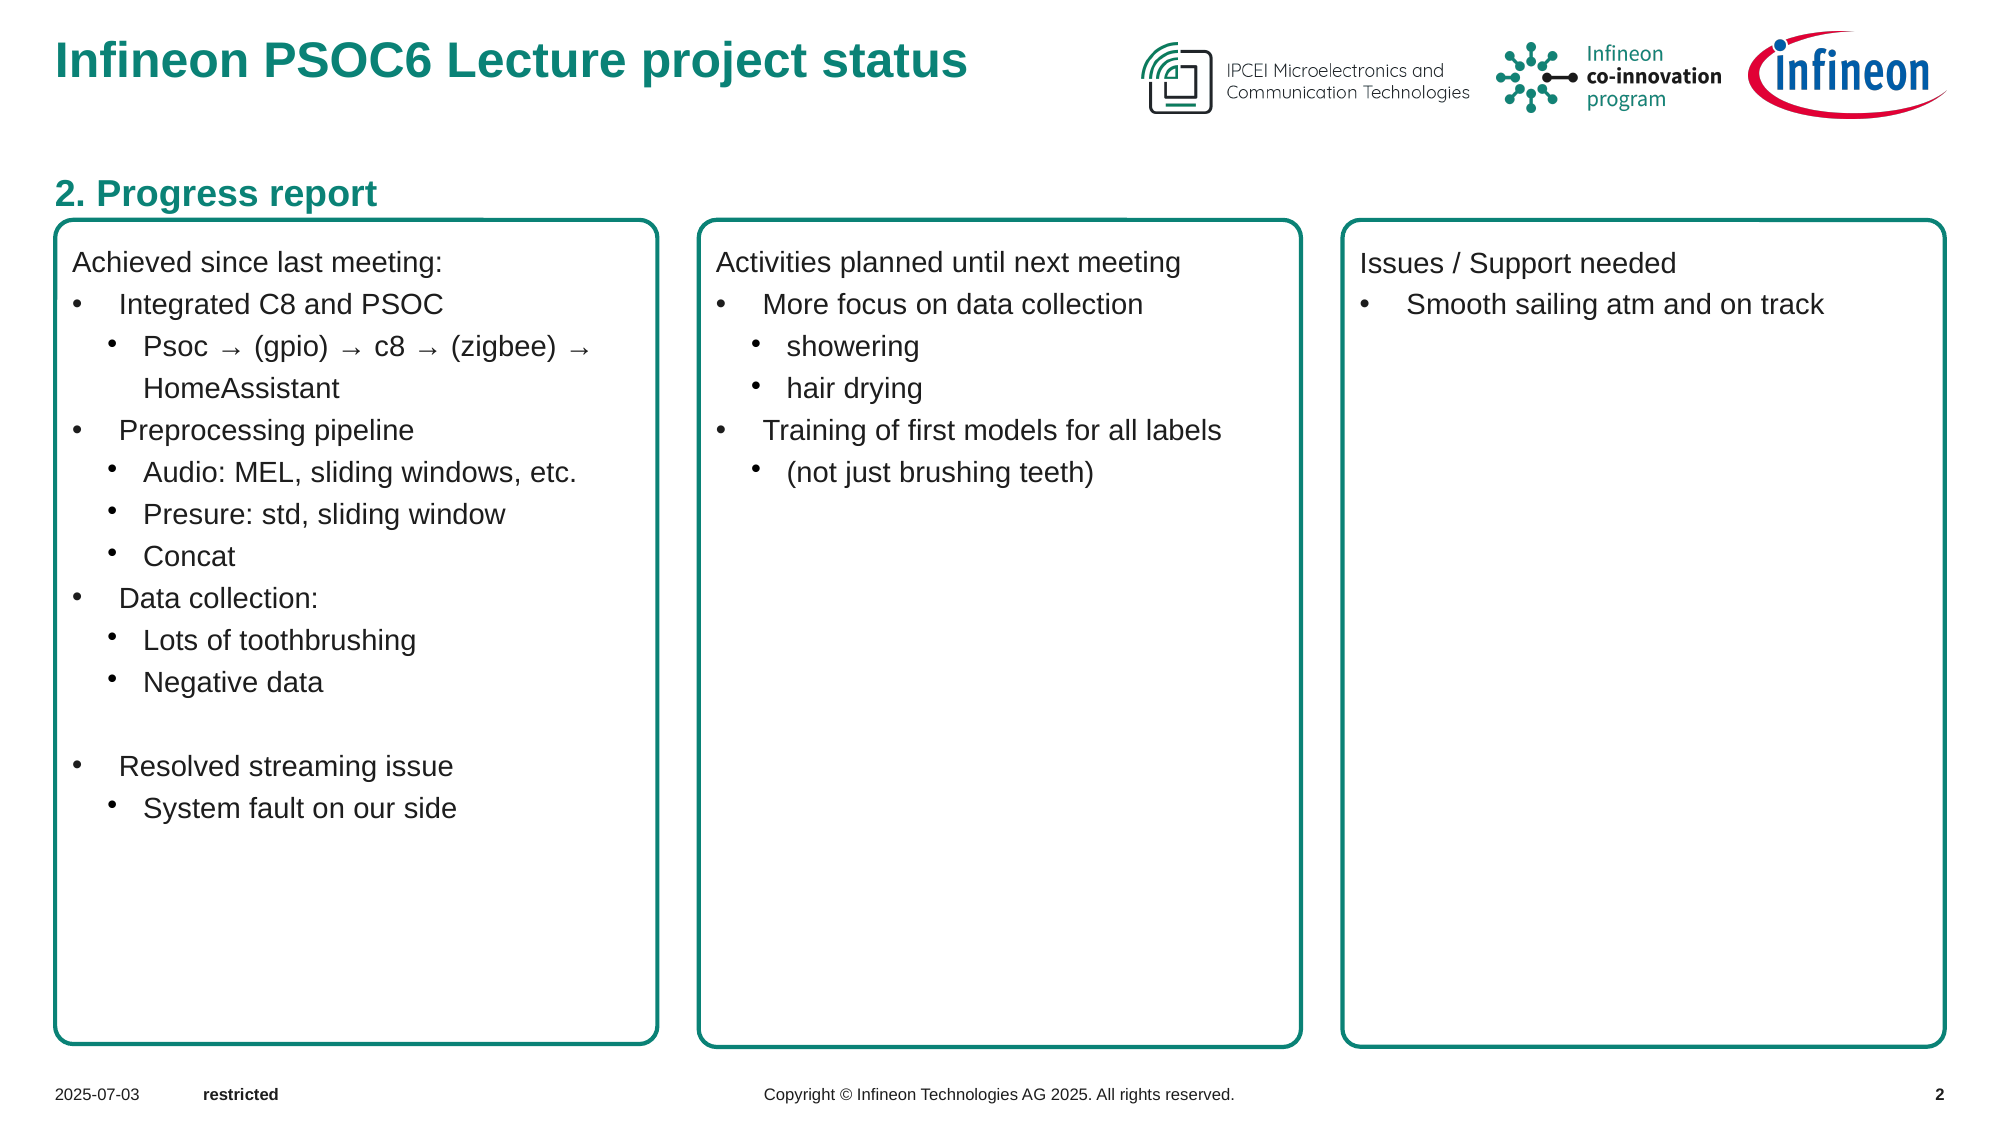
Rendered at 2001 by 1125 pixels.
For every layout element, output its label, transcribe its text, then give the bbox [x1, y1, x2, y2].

text_box 2. Progress report [54, 159, 839, 214]
text_box Achieved since last meeting: Integrated C8 and PSOC Psoc → (gpio) → c8 → (zigbee) → HomeAssistant Preprocessing pipeline Audio: MEL, sliding windows, etc. Presure: std, sliding window Concat Data collection: Lots of toothbrushing Negative data Resolved streaming issue System fault on our side [55, 219, 658, 1045]
title Infineon PSOC6 Lecture project status [55, 30, 1632, 149]
picture [1496, 42, 1721, 113]
text_box Activities planned until next meeting More focus on data collection showering hair drying Training of first models for all labels (not just brushing teeth) [698, 219, 1301, 1047]
text_box Issues / Support needed Smooth sailing atm and on track [1342, 219, 1945, 1047]
picture [1141, 42, 1470, 114]
picture [1748, 31, 1947, 119]
